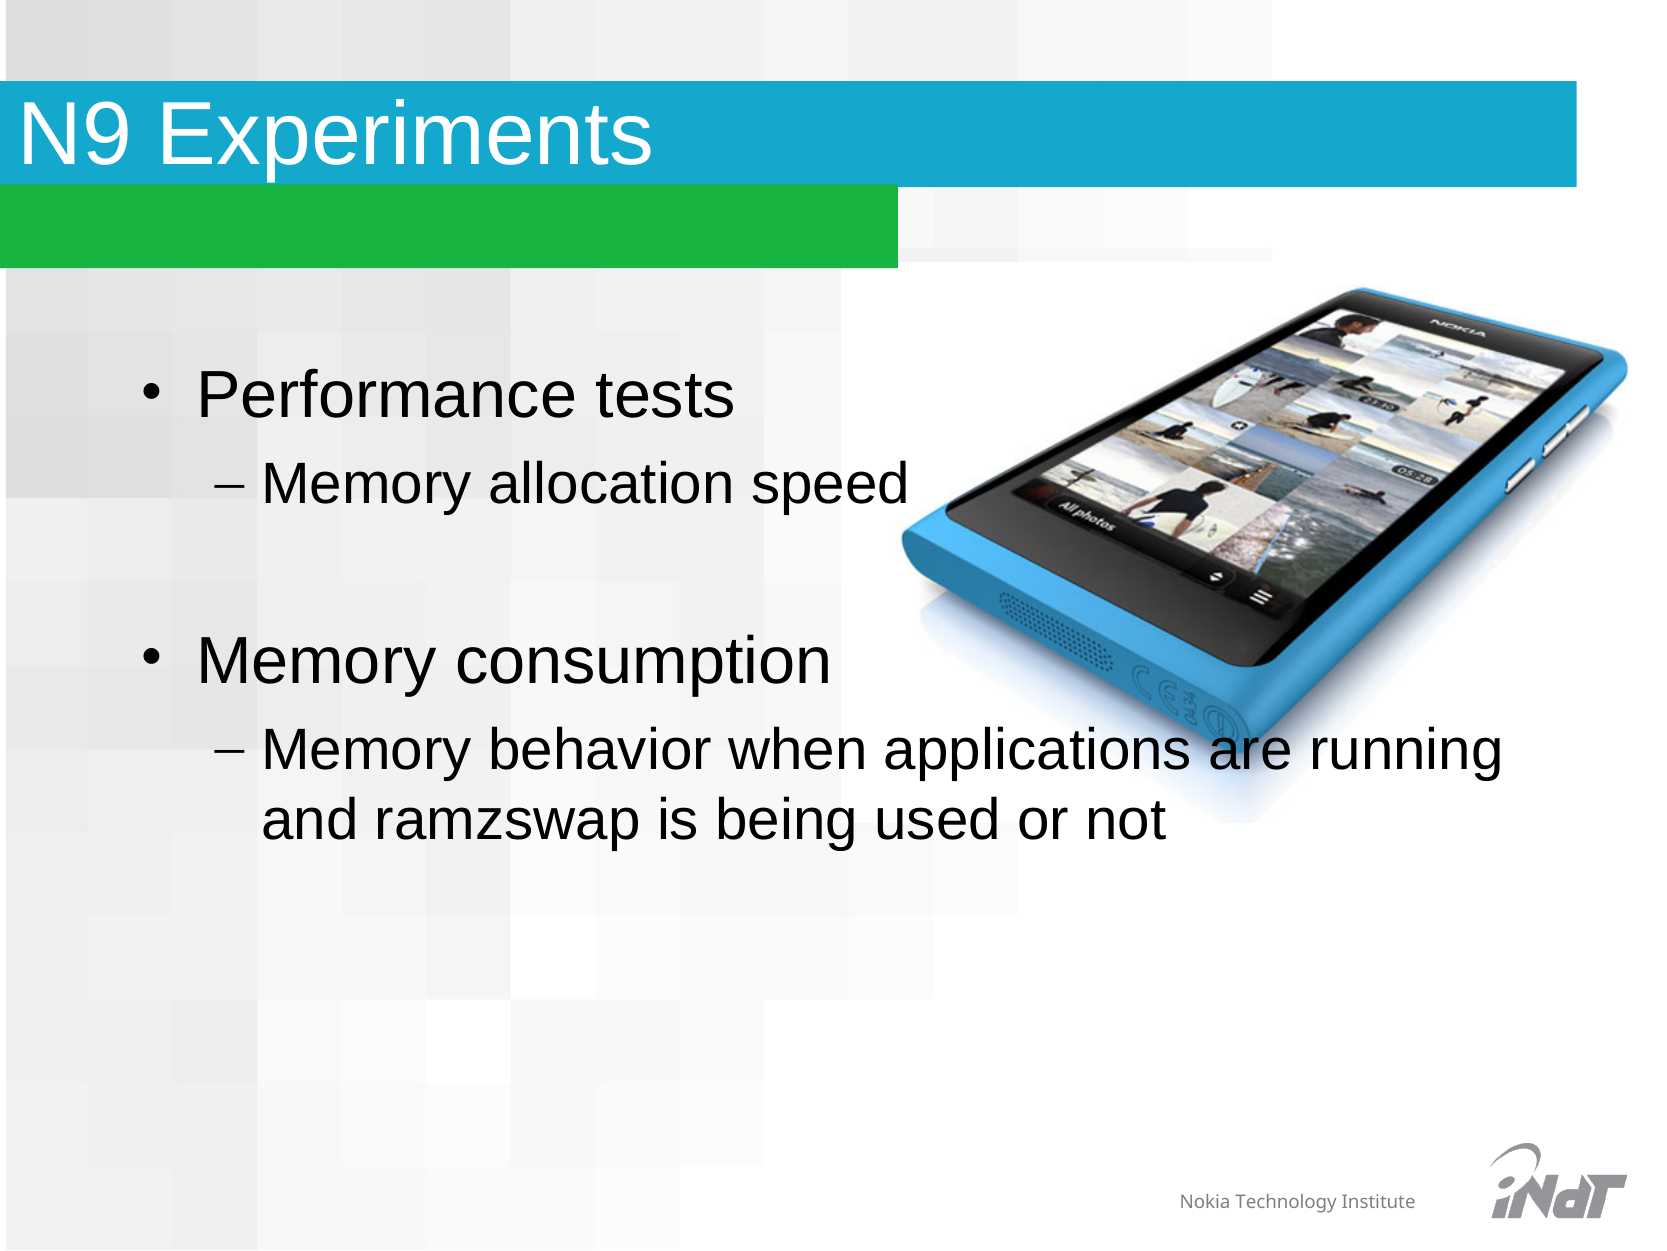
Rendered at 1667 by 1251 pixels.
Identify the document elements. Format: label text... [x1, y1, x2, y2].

list Performance tests Memory allocation speed Memory consumption Memory behavior when applications are running and ramzswap is being used or not [124, 343, 1542, 995]
text_box [0, 184, 898, 269]
title N9 Experiments [0, 81, 1577, 188]
picture [5, 0, 1667, 1251]
